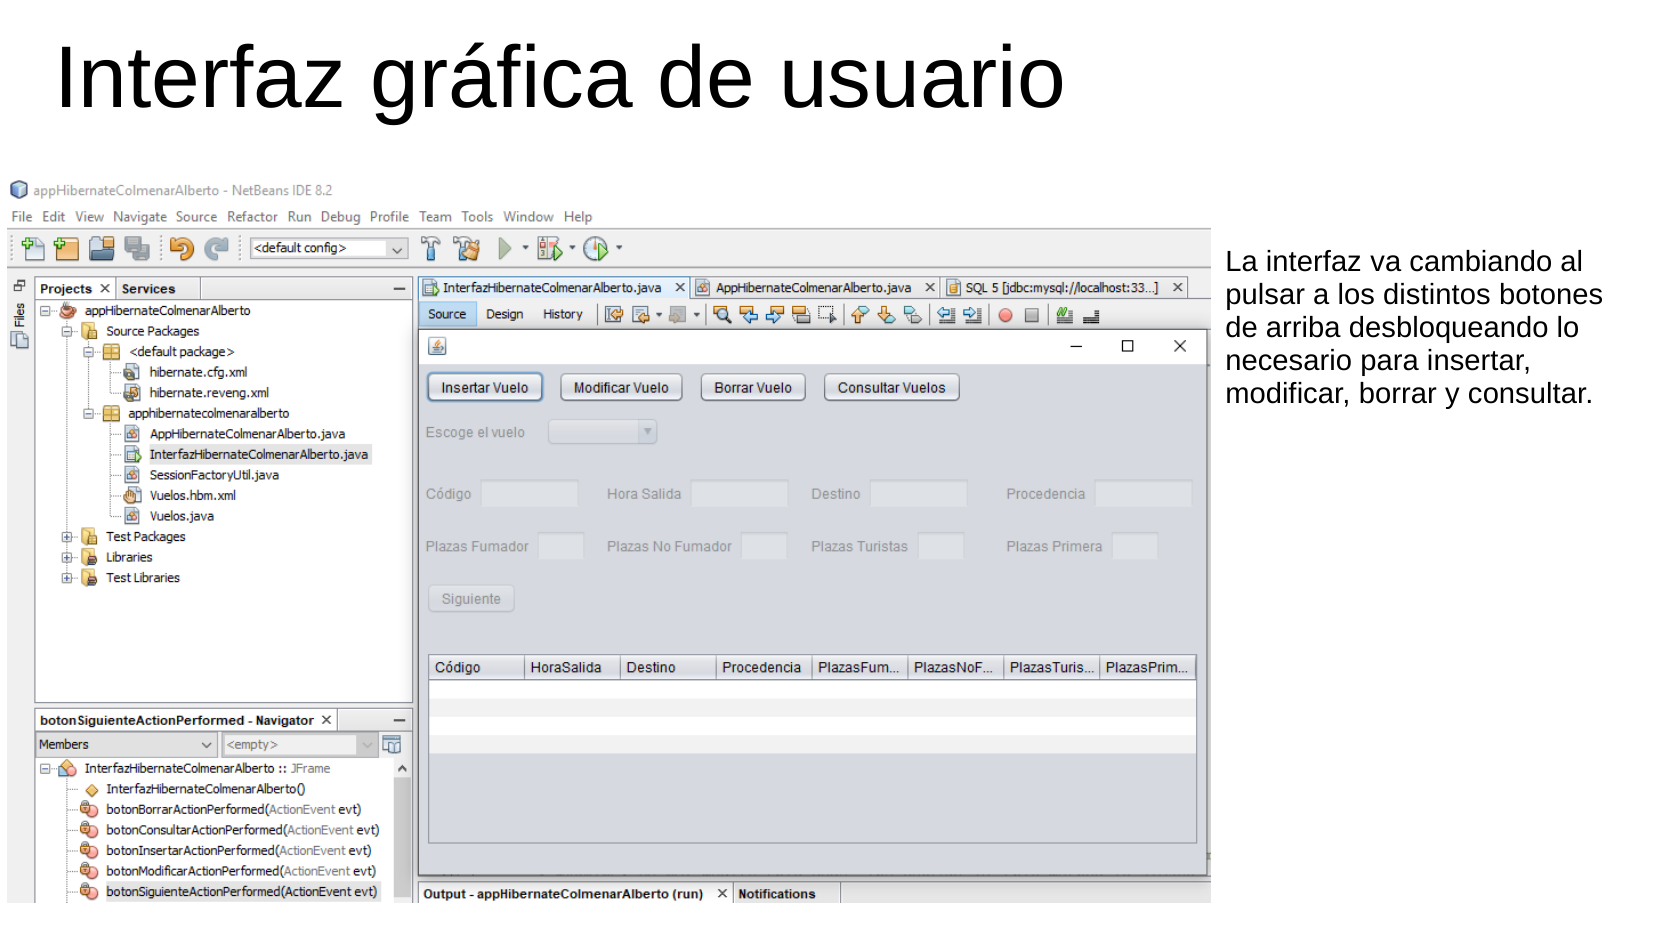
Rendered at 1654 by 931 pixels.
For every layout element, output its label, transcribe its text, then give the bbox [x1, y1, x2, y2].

title Interfaz gráfica de usuario [0, 0, 1123, 156]
text_box La interfaz va cambiando al pulsar a los distintos botones de arriba desbloqueando lo necesario para insertar, modificar, borrar y consultar. [1210, 238, 1654, 623]
picture [7, 177, 1211, 903]
